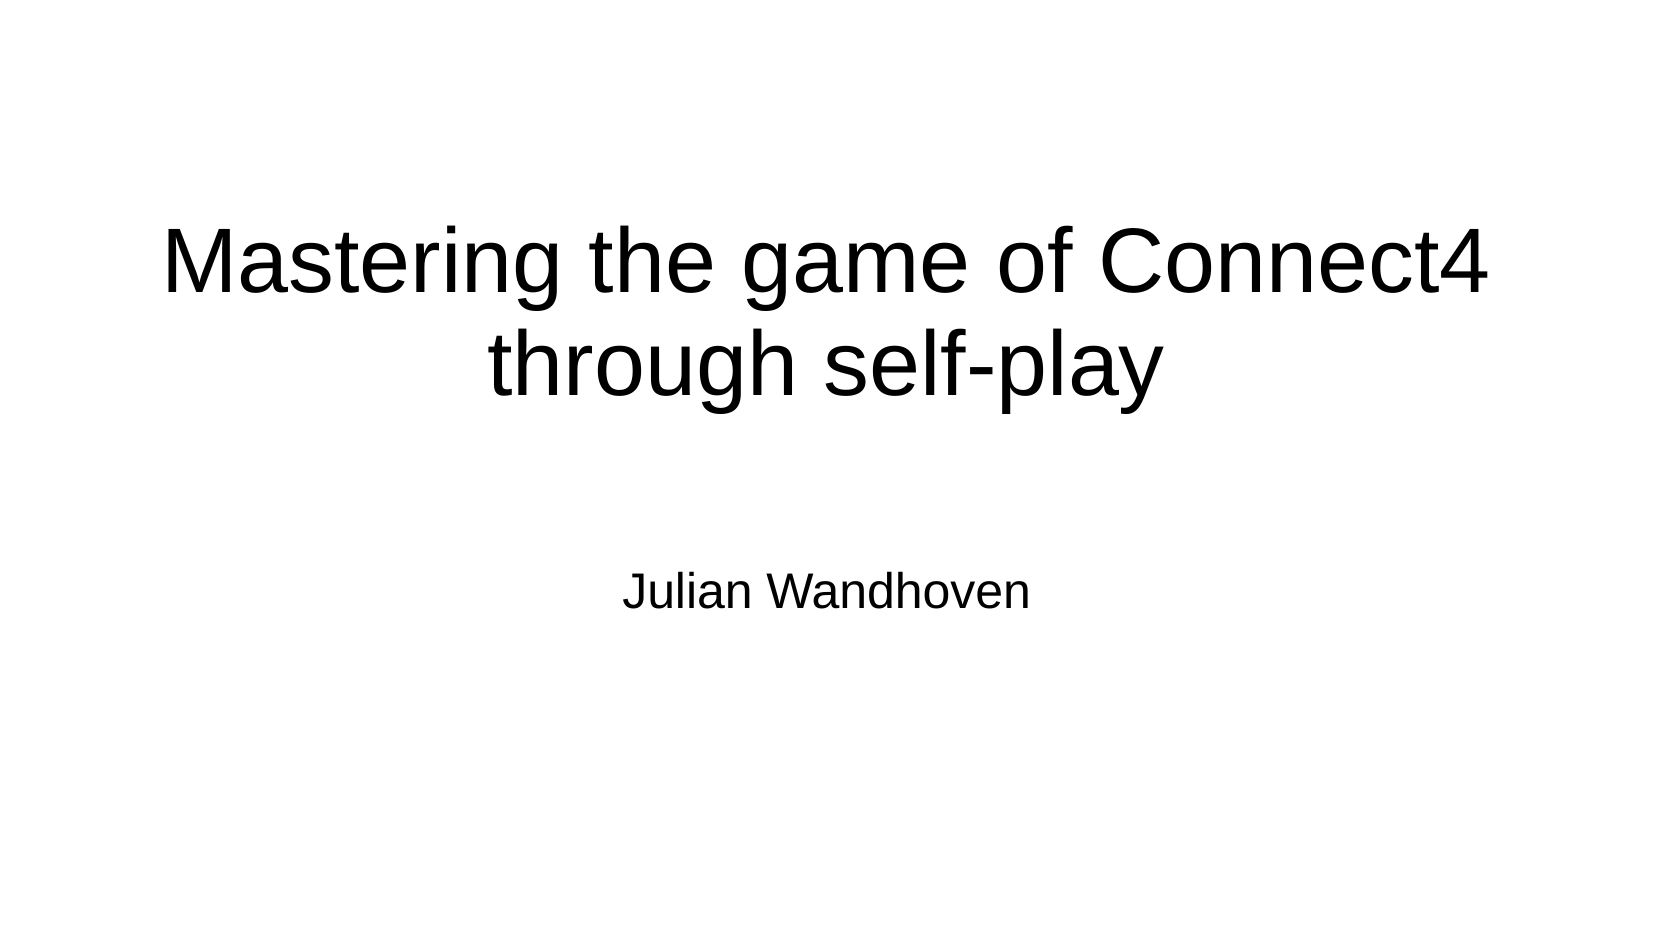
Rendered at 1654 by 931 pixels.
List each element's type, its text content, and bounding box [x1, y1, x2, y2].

subtitle Julian Wandhoven [82, 425, 1571, 758]
title Mastering the game of Connect4 through self-play [82, 209, 1571, 415]
